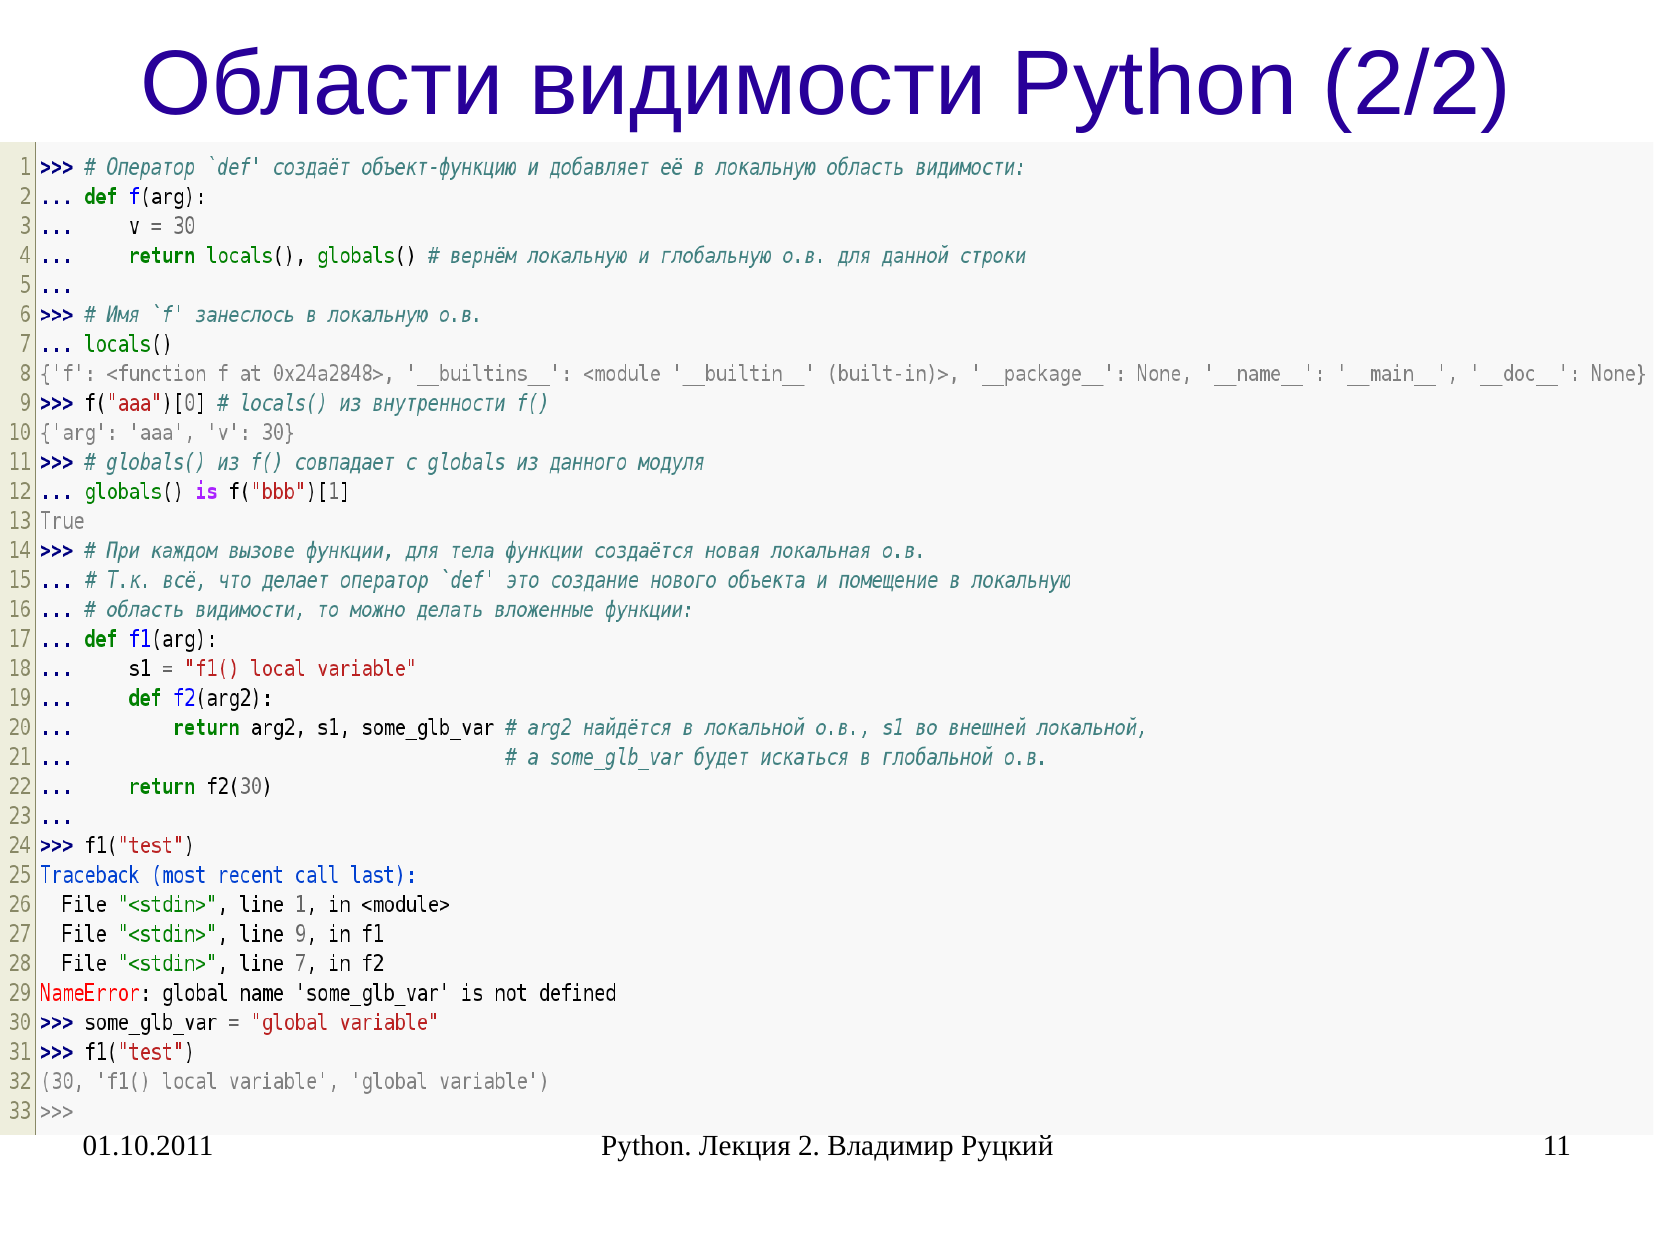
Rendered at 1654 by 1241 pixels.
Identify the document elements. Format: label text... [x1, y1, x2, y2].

title Области видимости Python (2/2) [82, 31, 1571, 134]
picture [0, 142, 1654, 1135]
